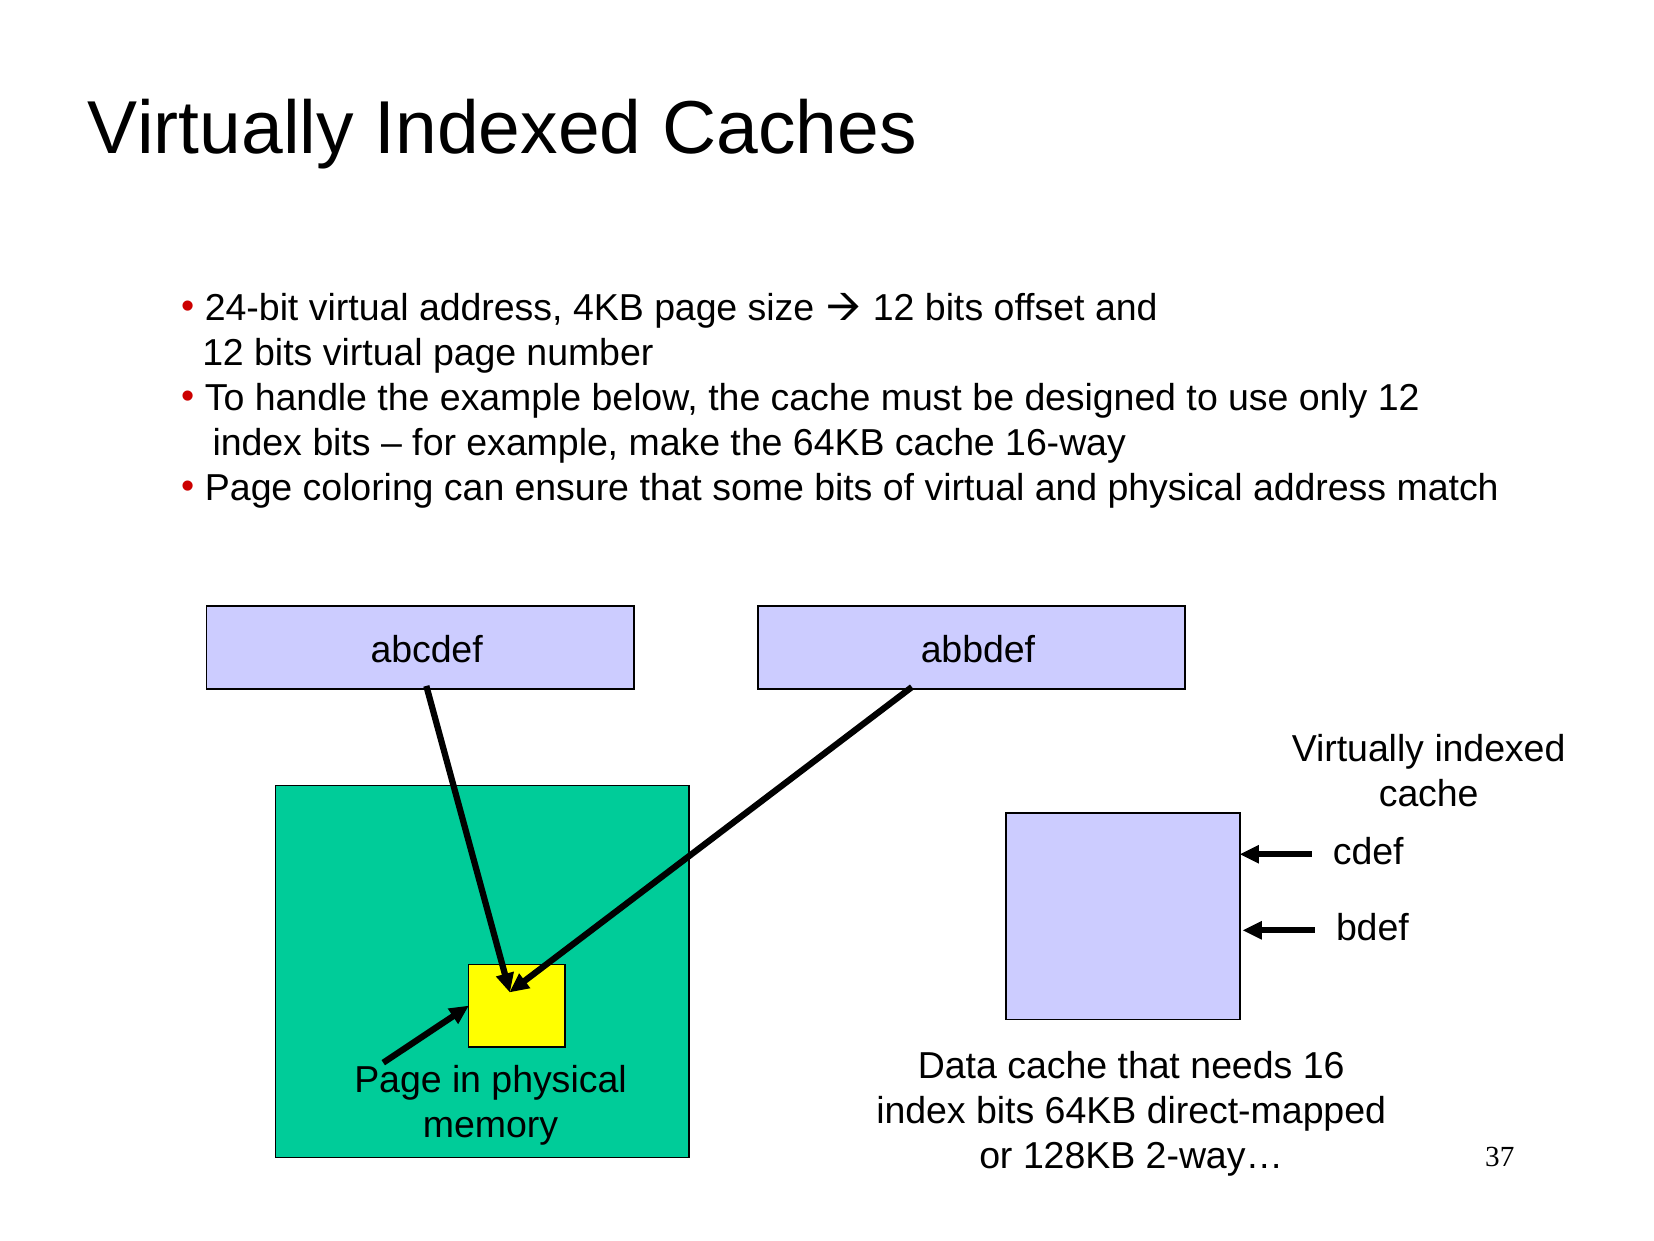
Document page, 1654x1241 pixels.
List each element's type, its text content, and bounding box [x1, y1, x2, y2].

text_box 24-bit virtual address, 4KB page size  12 bits offset and 12 bits virtual page number To handle the example below, the cache must be designed to use only 12 index bits – for example, make the 64KB cache 16-way Page coloring can ensure that some bits of virtual and physical address match [166, 275, 1514, 516]
text_box [506, 965, 539, 985]
text_box [1005, 812, 1241, 1020]
text_box [469, 965, 565, 1047]
text_box Virtually indexed cache [1263, 716, 1581, 822]
text_box abcdef [206, 606, 634, 689]
text_box cdef [1305, 822, 1419, 880]
text_box abbdef [757, 606, 1185, 689]
text_box Page in physical memory [326, 1047, 642, 1153]
text_box <number> [1185, 1129, 1530, 1213]
text_box Data cache that needs 16 index bits 64KB direct-mapped or 128KB 2-way… [848, 1033, 1401, 1184]
text_box bdef [1308, 895, 1424, 957]
text_box Virtually Indexed Caches [72, 71, 933, 177]
